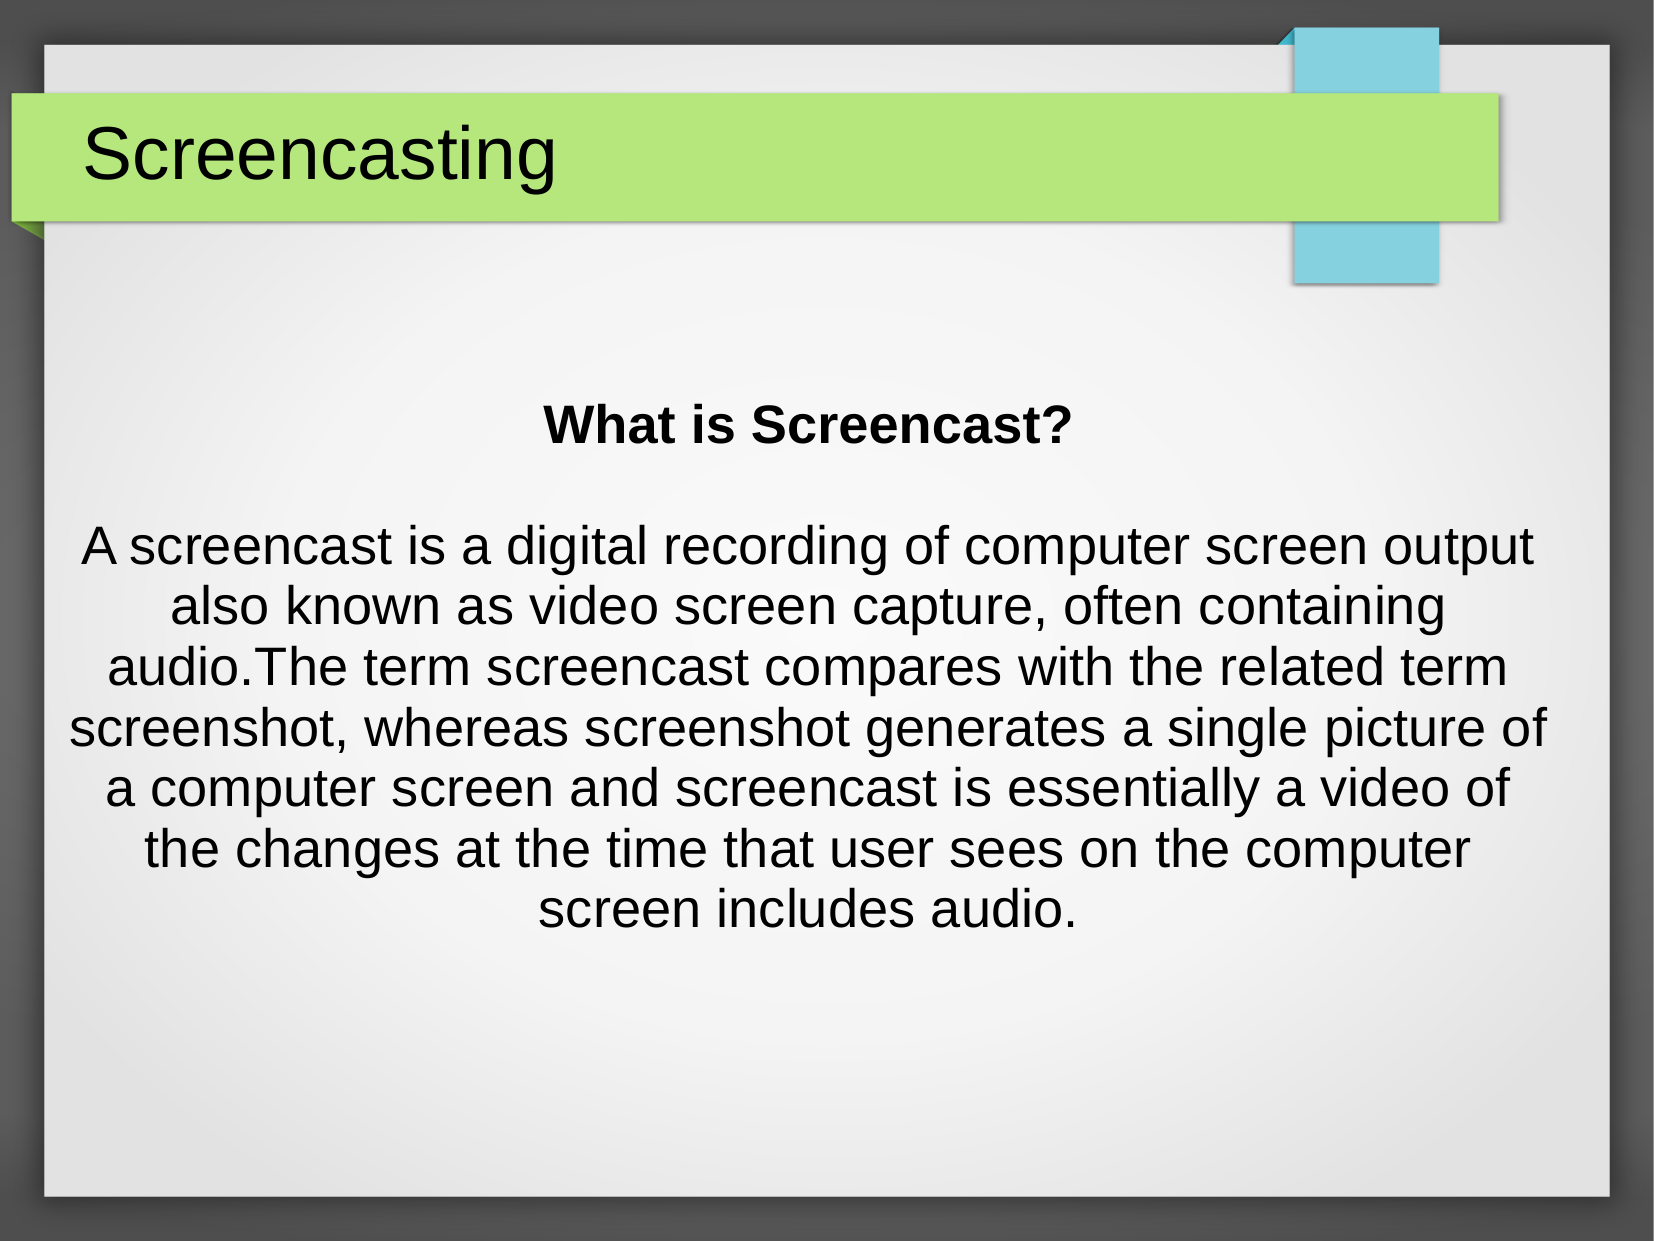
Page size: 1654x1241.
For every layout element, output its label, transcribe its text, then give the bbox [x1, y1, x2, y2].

subtitle What is Screencast? A screencast is a digital recording of computer screen output also known as video screen capture, often containing audio.The term screencast compares with the related term screenshot, whereas screenshot generates a single picture of a computer screen and screencast is essentially a video of the changes at the time that user sees on the computer screen includes audio. [64, 307, 1554, 1027]
title Screencasting [82, 94, 1264, 213]
picture [0, 0, 1654, 1241]
